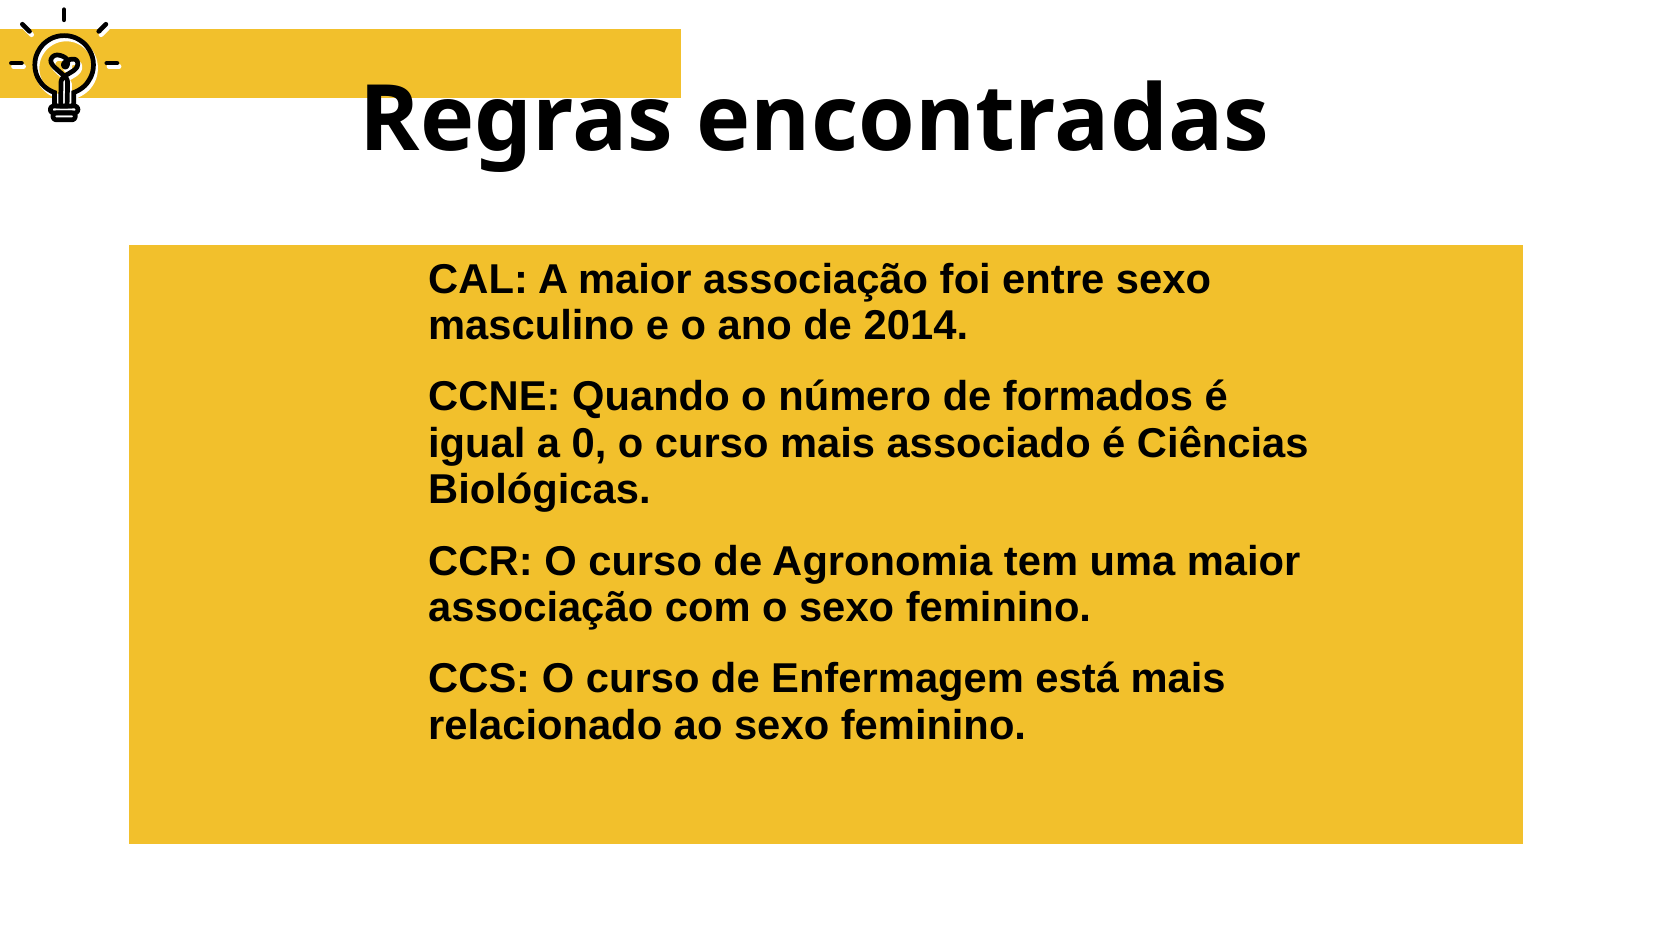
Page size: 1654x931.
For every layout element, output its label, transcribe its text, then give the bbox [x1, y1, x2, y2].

text_box CAL: A maior associação foi entre sexo masculino e o ano de 2014. CCNE: Quando o número de formados é igual a 0, o curso mais associado é Ciências Biológicas. CCR: O curso de Agronomia tem uma maior associação com o sexo feminino. CCS: O curso de Enfermagem está mais relacionado ao sexo feminino. [413, 247, 1340, 827]
title Regras encontradas [82, 37, 1571, 193]
